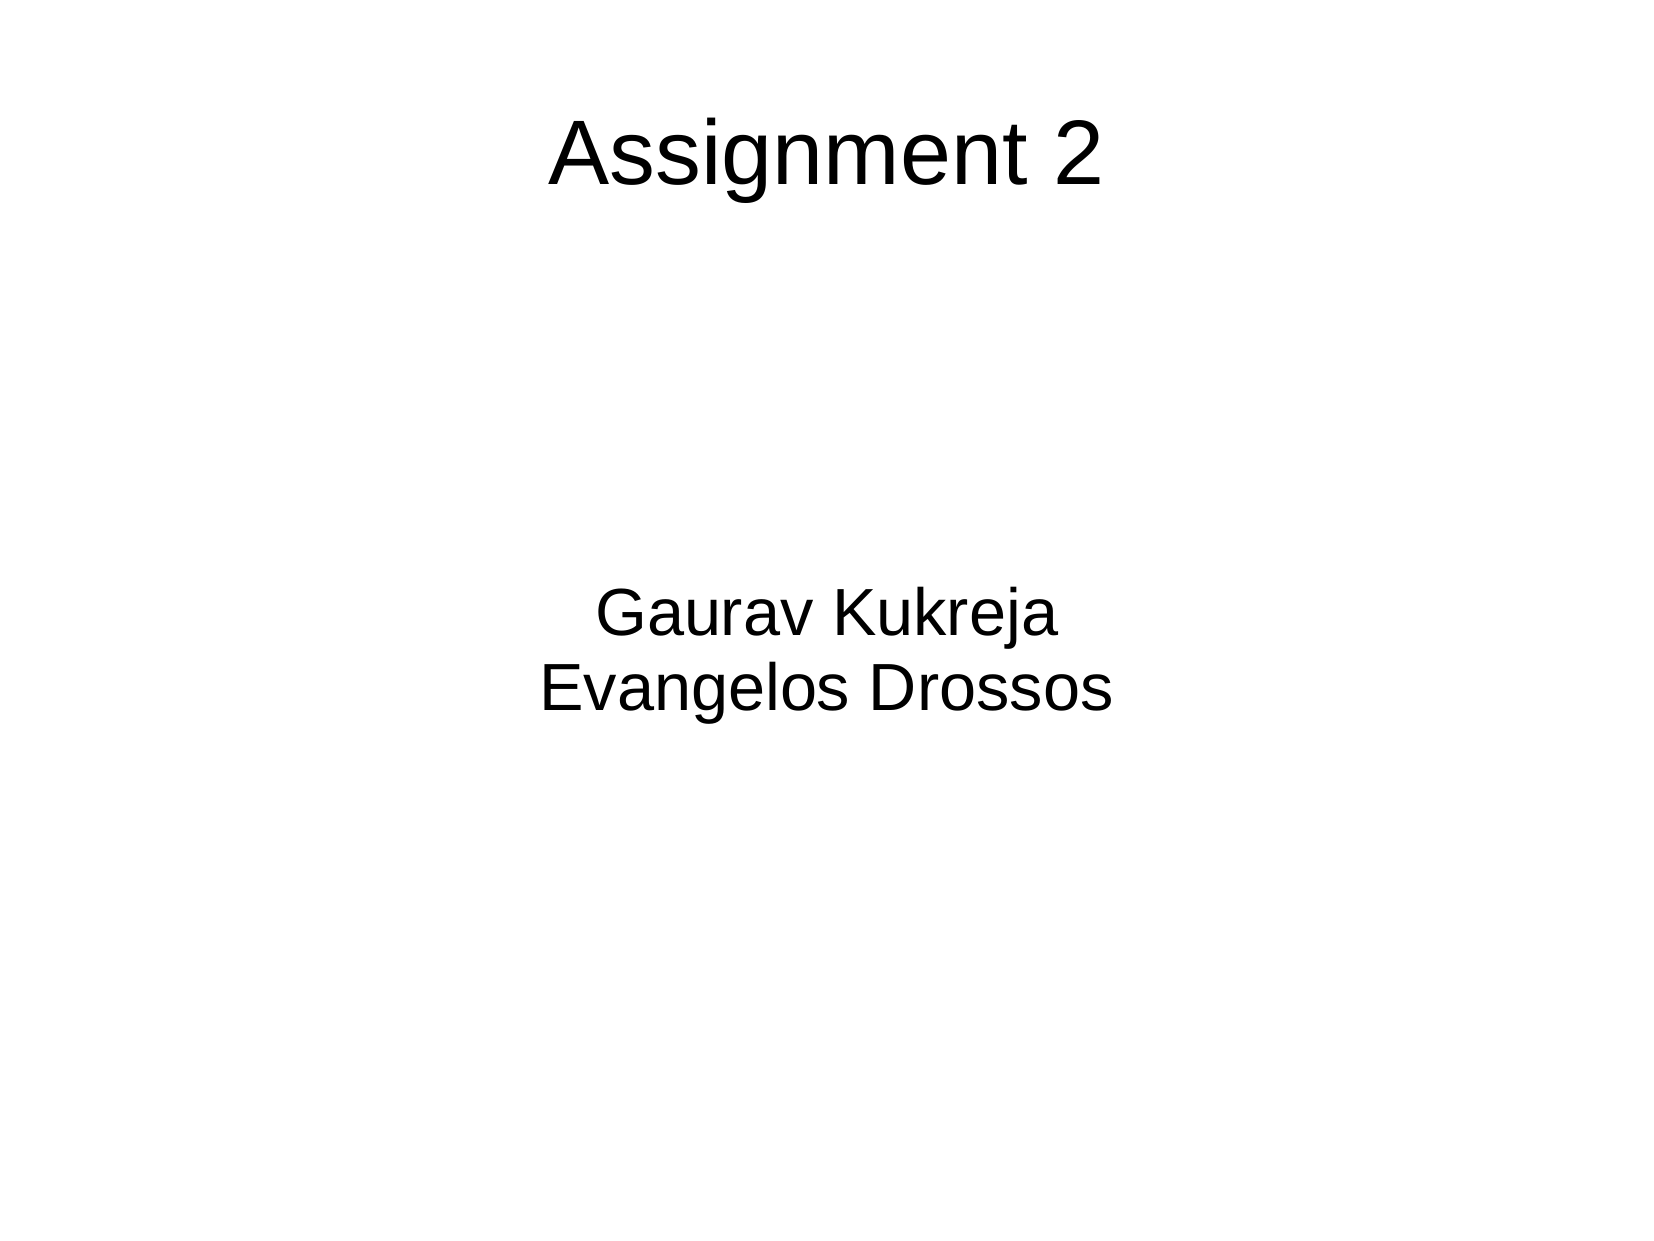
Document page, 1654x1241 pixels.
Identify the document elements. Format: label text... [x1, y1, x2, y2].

subtitle Gaurav Kukreja Evangelos Drossos [82, 290, 1571, 1010]
title Assignment 2 [82, 49, 1571, 257]
